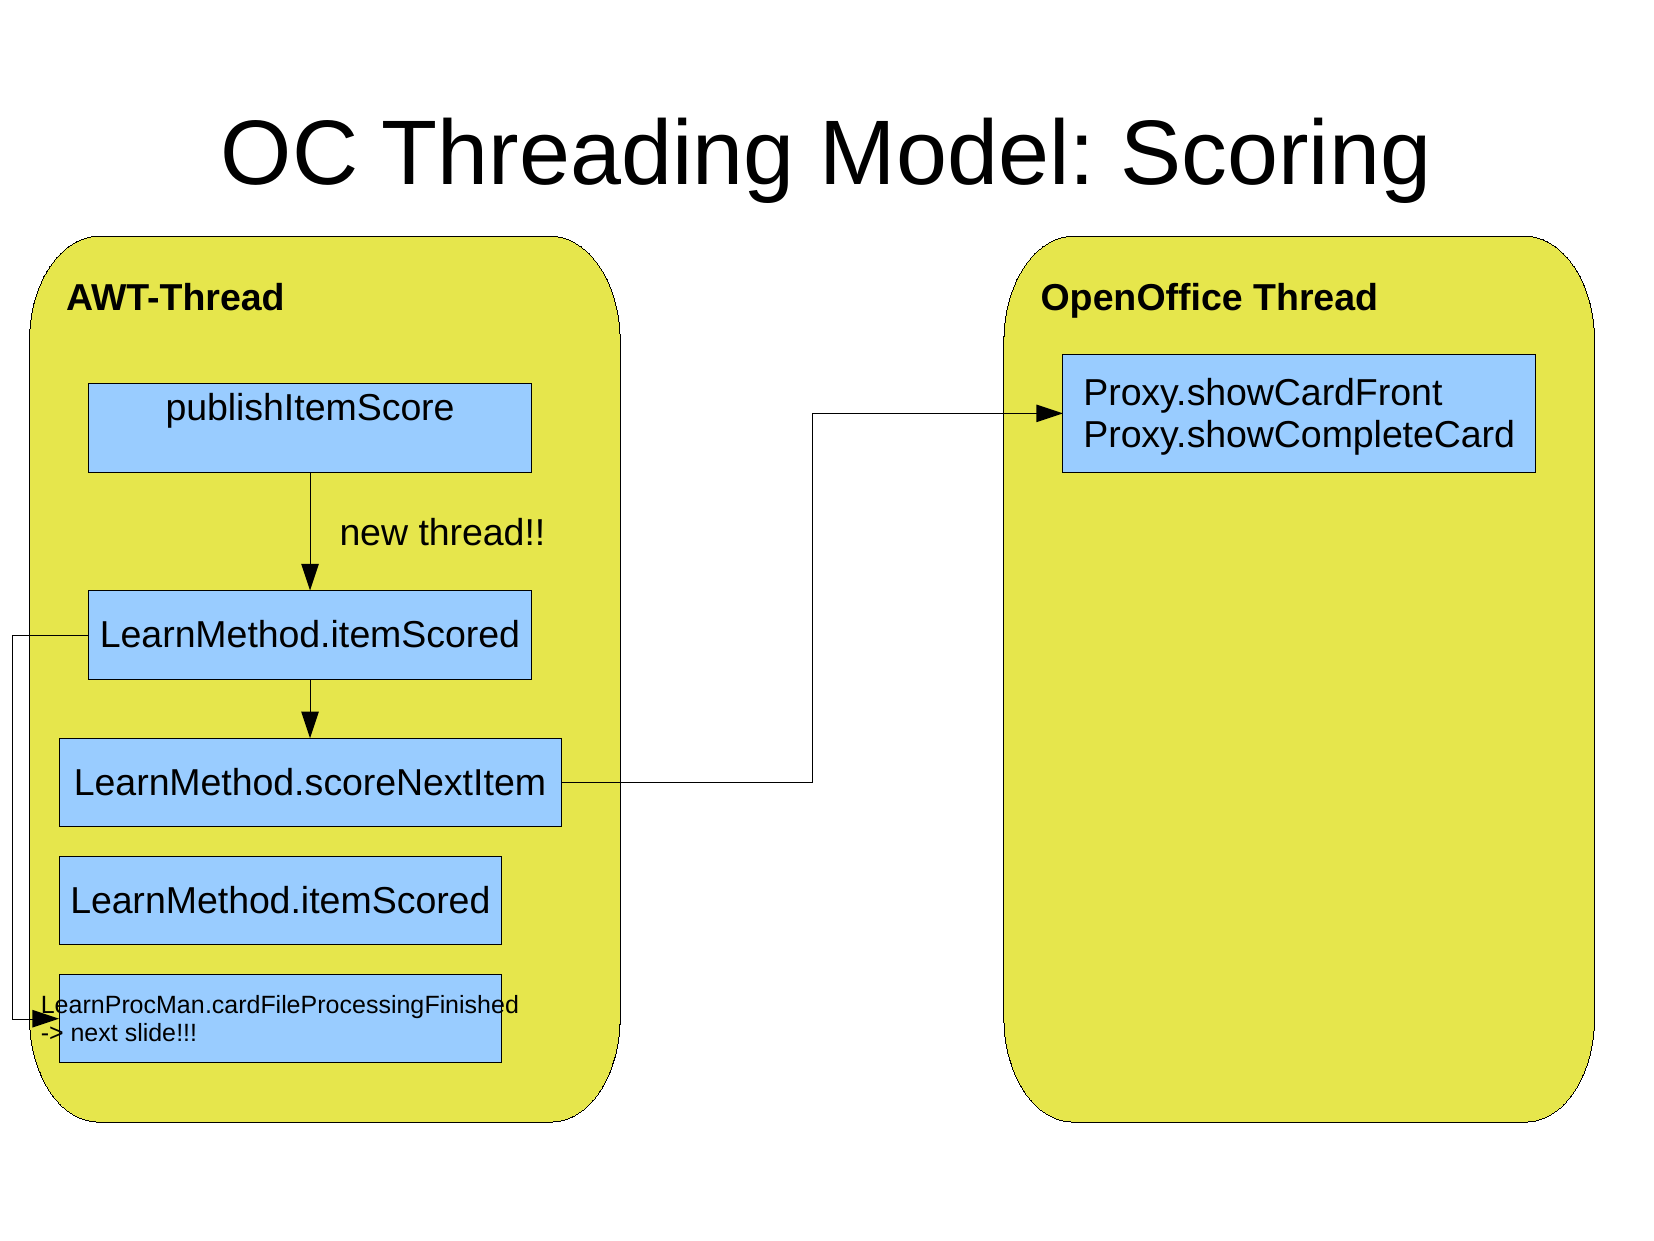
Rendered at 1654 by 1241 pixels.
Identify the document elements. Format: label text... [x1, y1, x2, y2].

text_box OpenOffice Thread [1003, 236, 1595, 1123]
text_box LearnProcMan.cardFileProcessingFinished -> next slide!!! [59, 974, 502, 1063]
title OC Threading Model: Scoring [82, 56, 1571, 250]
text_box LearnMethod.itemScored [88, 590, 532, 680]
text_box Proxy.showCardFront Proxy.showCompleteCard [1062, 354, 1536, 473]
text_box new thread!! [324, 504, 559, 562]
text_box AWT-Thread [29, 236, 621, 782]
text_box LearnMethod.scoreNextItem [59, 738, 562, 827]
text_box AWT-Thread [29, 636, 621, 1123]
text_box LearnMethod.itemScored [59, 856, 502, 945]
text_box publishItemScore [88, 383, 532, 473]
